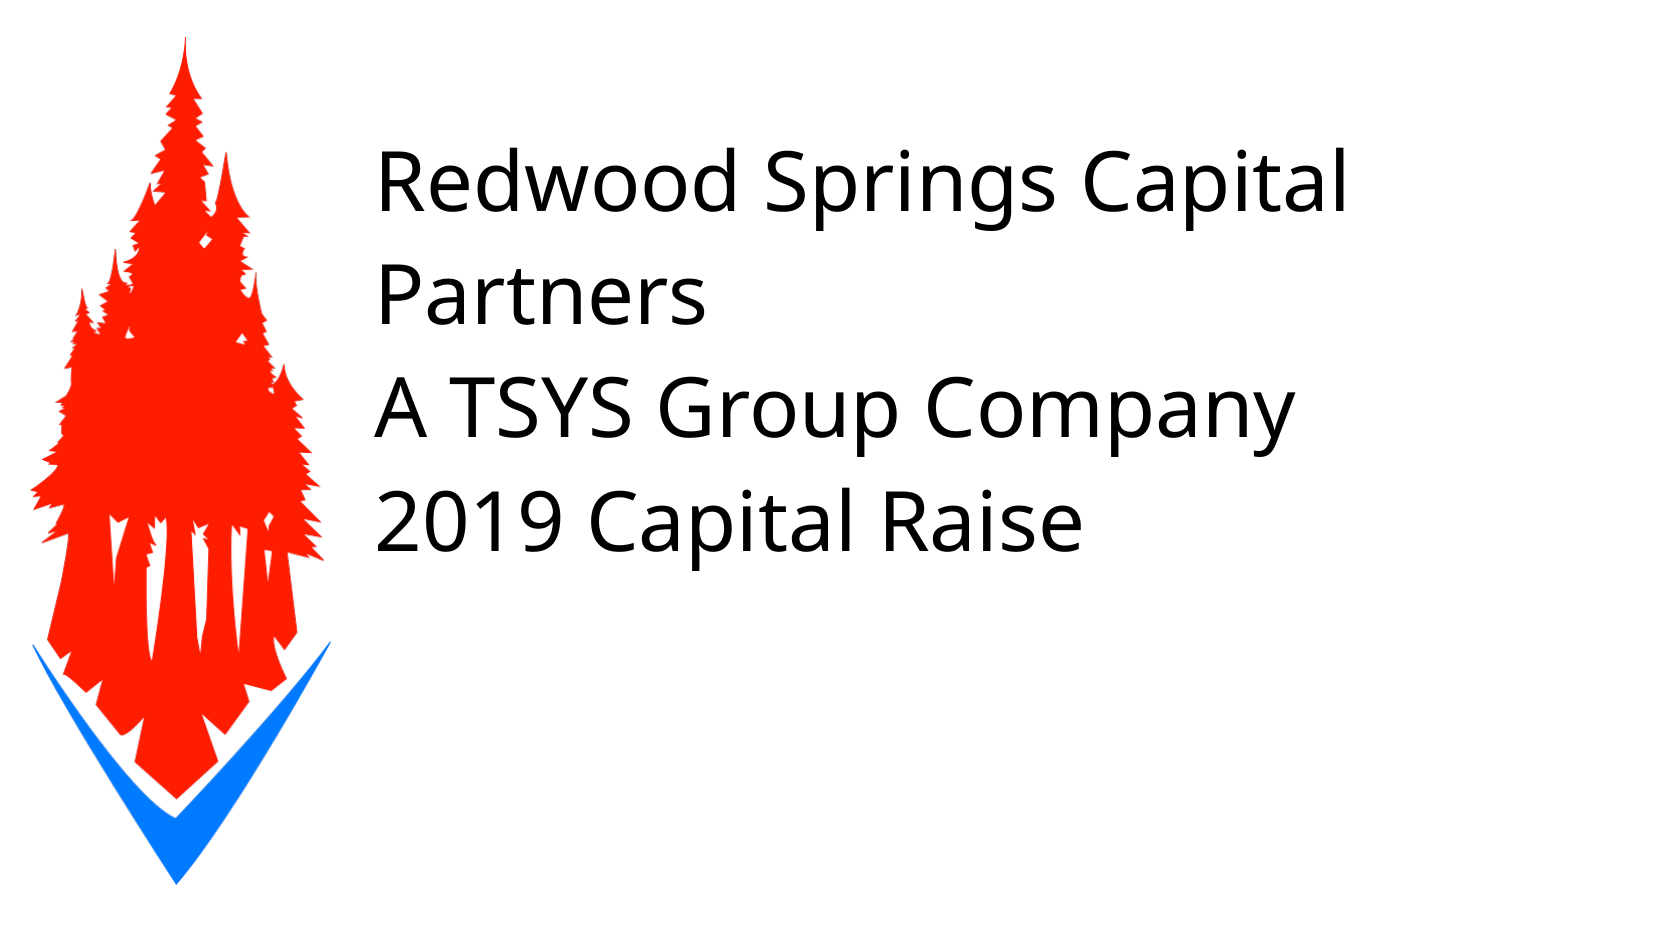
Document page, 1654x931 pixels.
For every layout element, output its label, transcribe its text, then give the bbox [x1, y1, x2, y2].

text_box Redwood Springs Capital Partners A TSYS Group Company 2019 Capital Raise [360, 114, 1396, 552]
picture [30, 37, 331, 886]
